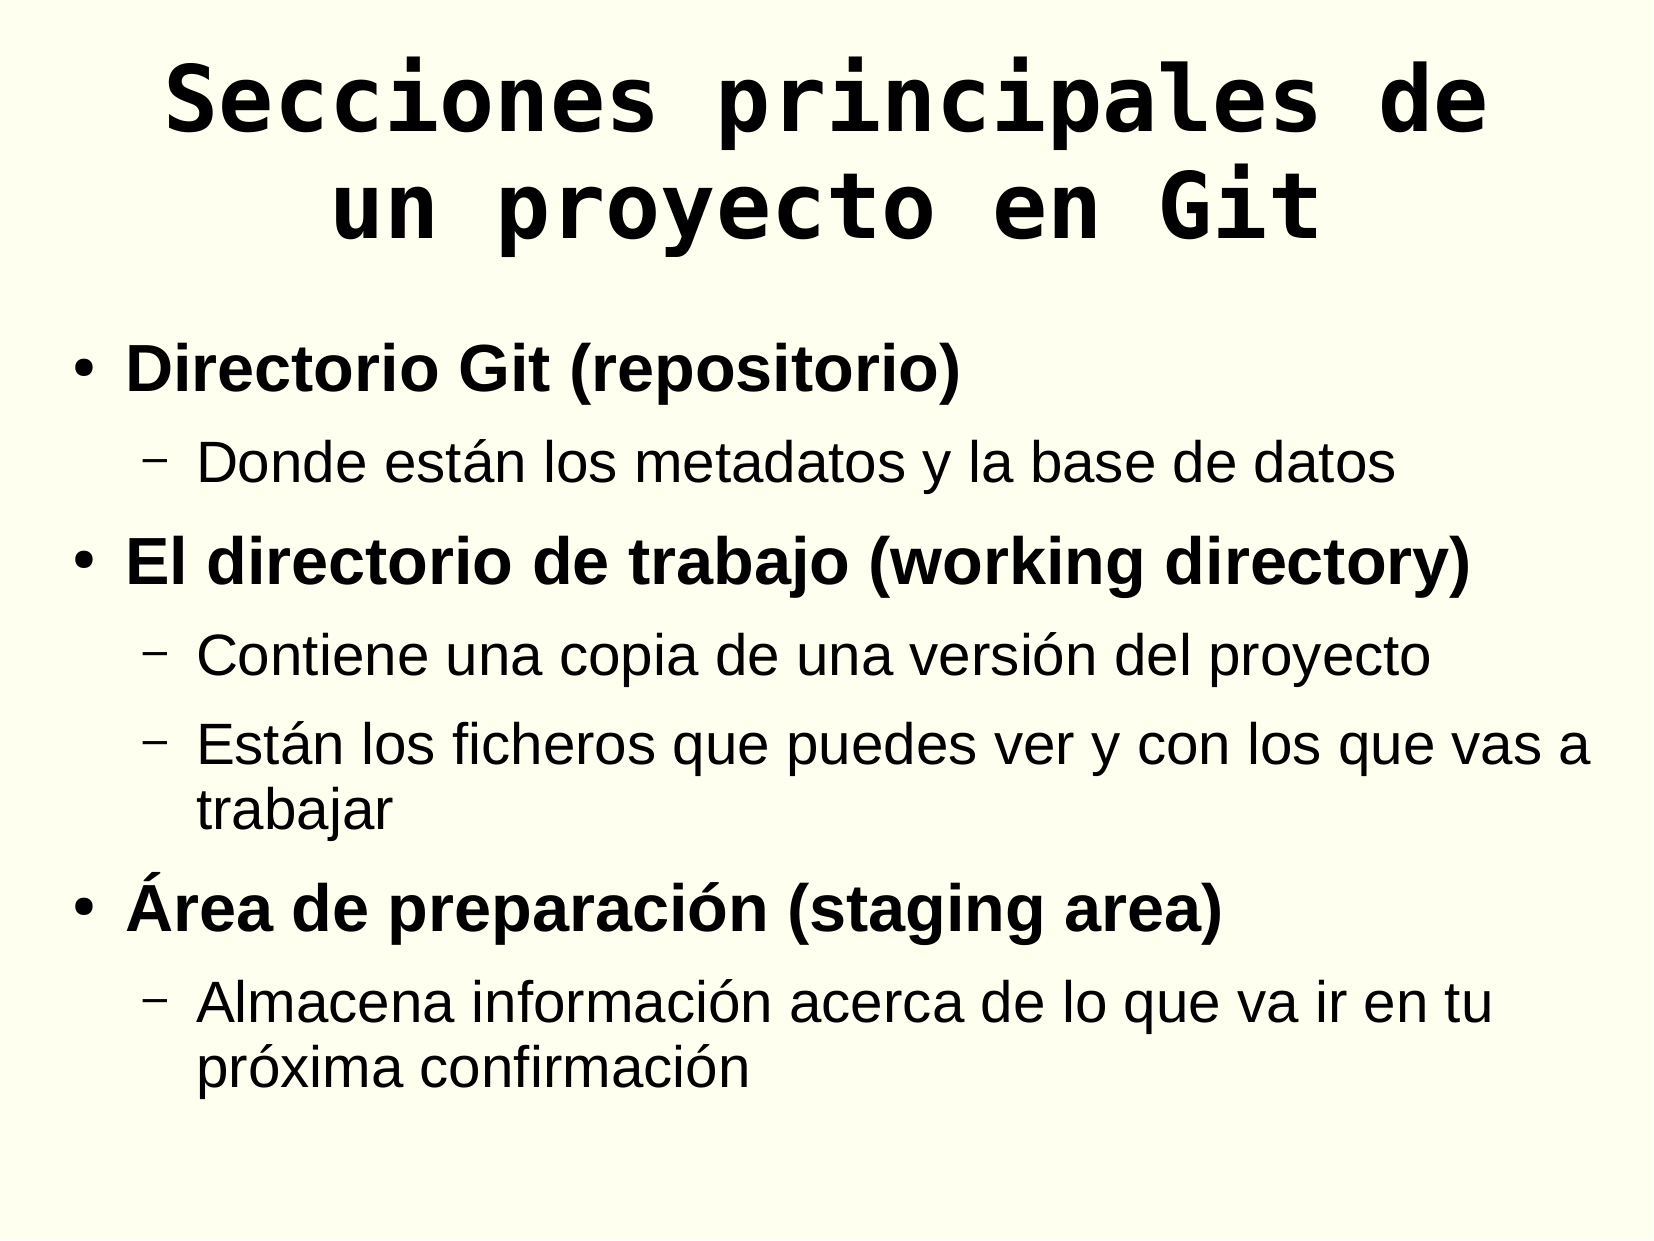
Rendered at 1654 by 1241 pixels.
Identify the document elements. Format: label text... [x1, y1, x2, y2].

title Secciones principales de un proyecto en Git [82, 45, 1571, 261]
list Directorio Git (repositorio) Donde están los metadatos y la base de datos El directorio de trabajo (working directory) Contiene una copia de una versión del proyecto Están los ficheros que puedes ver y con los que vas a trabajar Área de preparación (staging area) Almacena información acerca de lo que va ir en tu próxima confirmación [54, 331, 1617, 1192]
